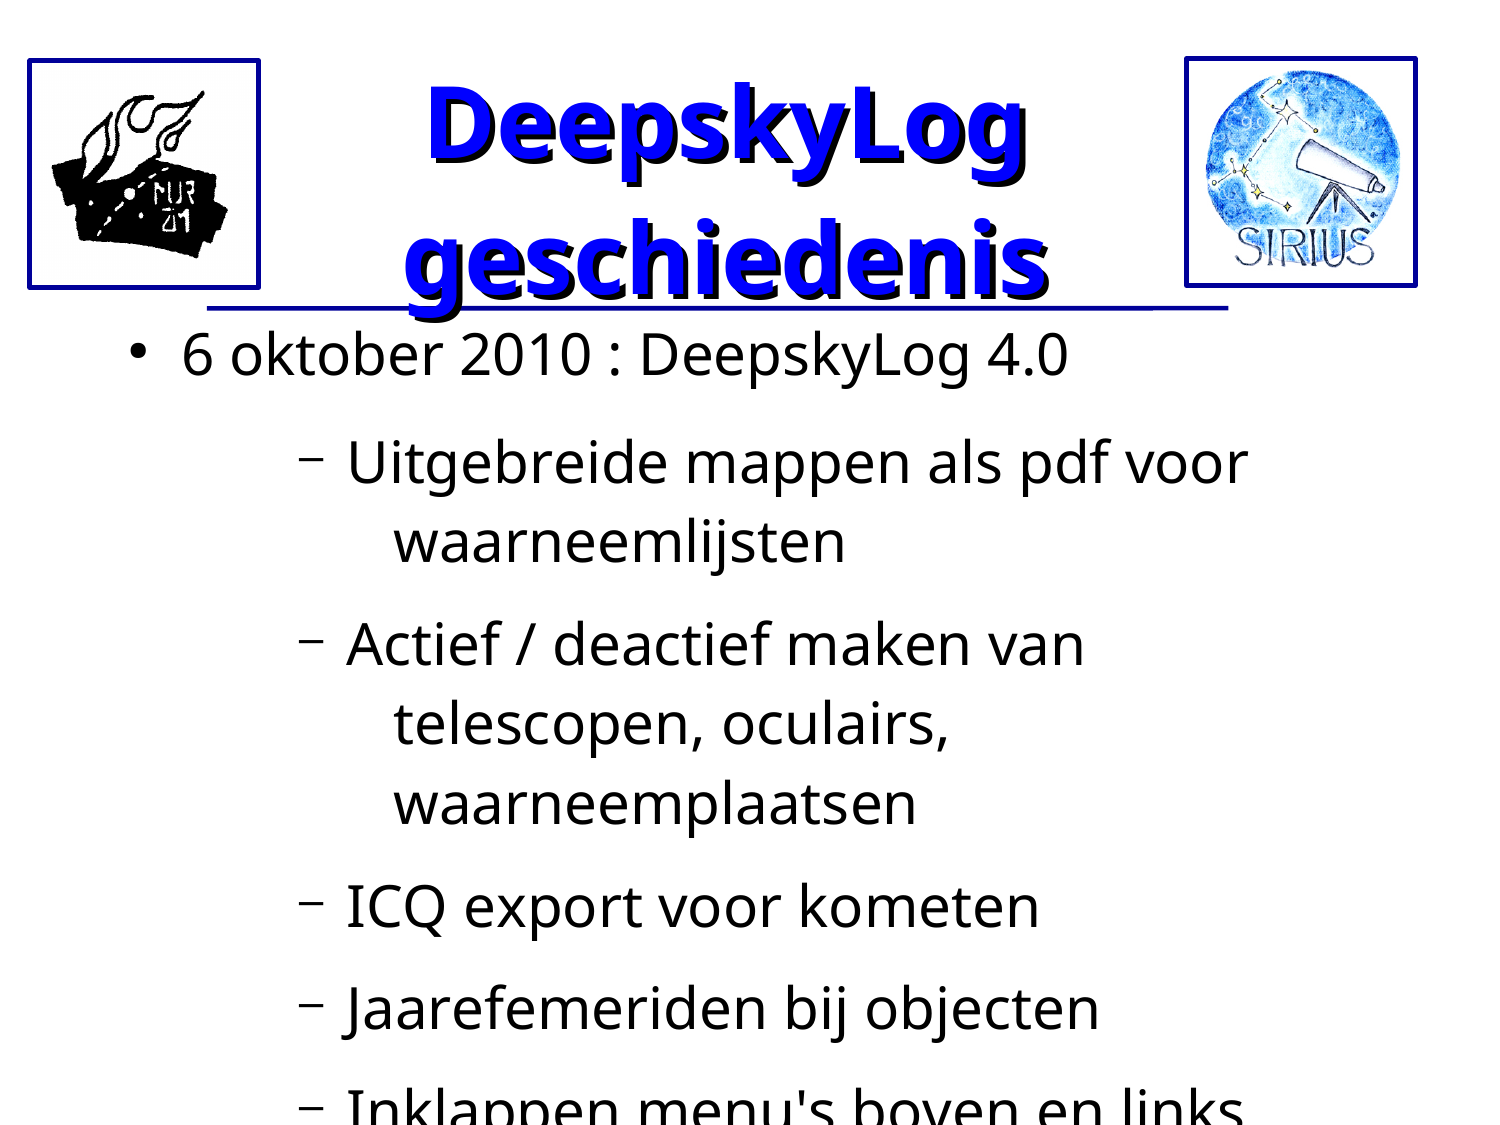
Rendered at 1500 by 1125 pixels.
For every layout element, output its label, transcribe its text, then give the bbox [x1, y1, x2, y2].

picture [1195, 63, 1411, 281]
list 6 oktober 2010 : DeepskyLog 4.0 Uitgebreide mappen als pdf voor waarneemlijsten Actief / deactief maken van telescopen, oculairs, waarneemplaatsen ICQ export voor kometen Jaarefemeriden bij objecten Inklappen menu's boven en links [110, 312, 1392, 1007]
title DeepskyLog geschiedenis [281, 47, 1169, 312]
picture [32, 63, 256, 284]
